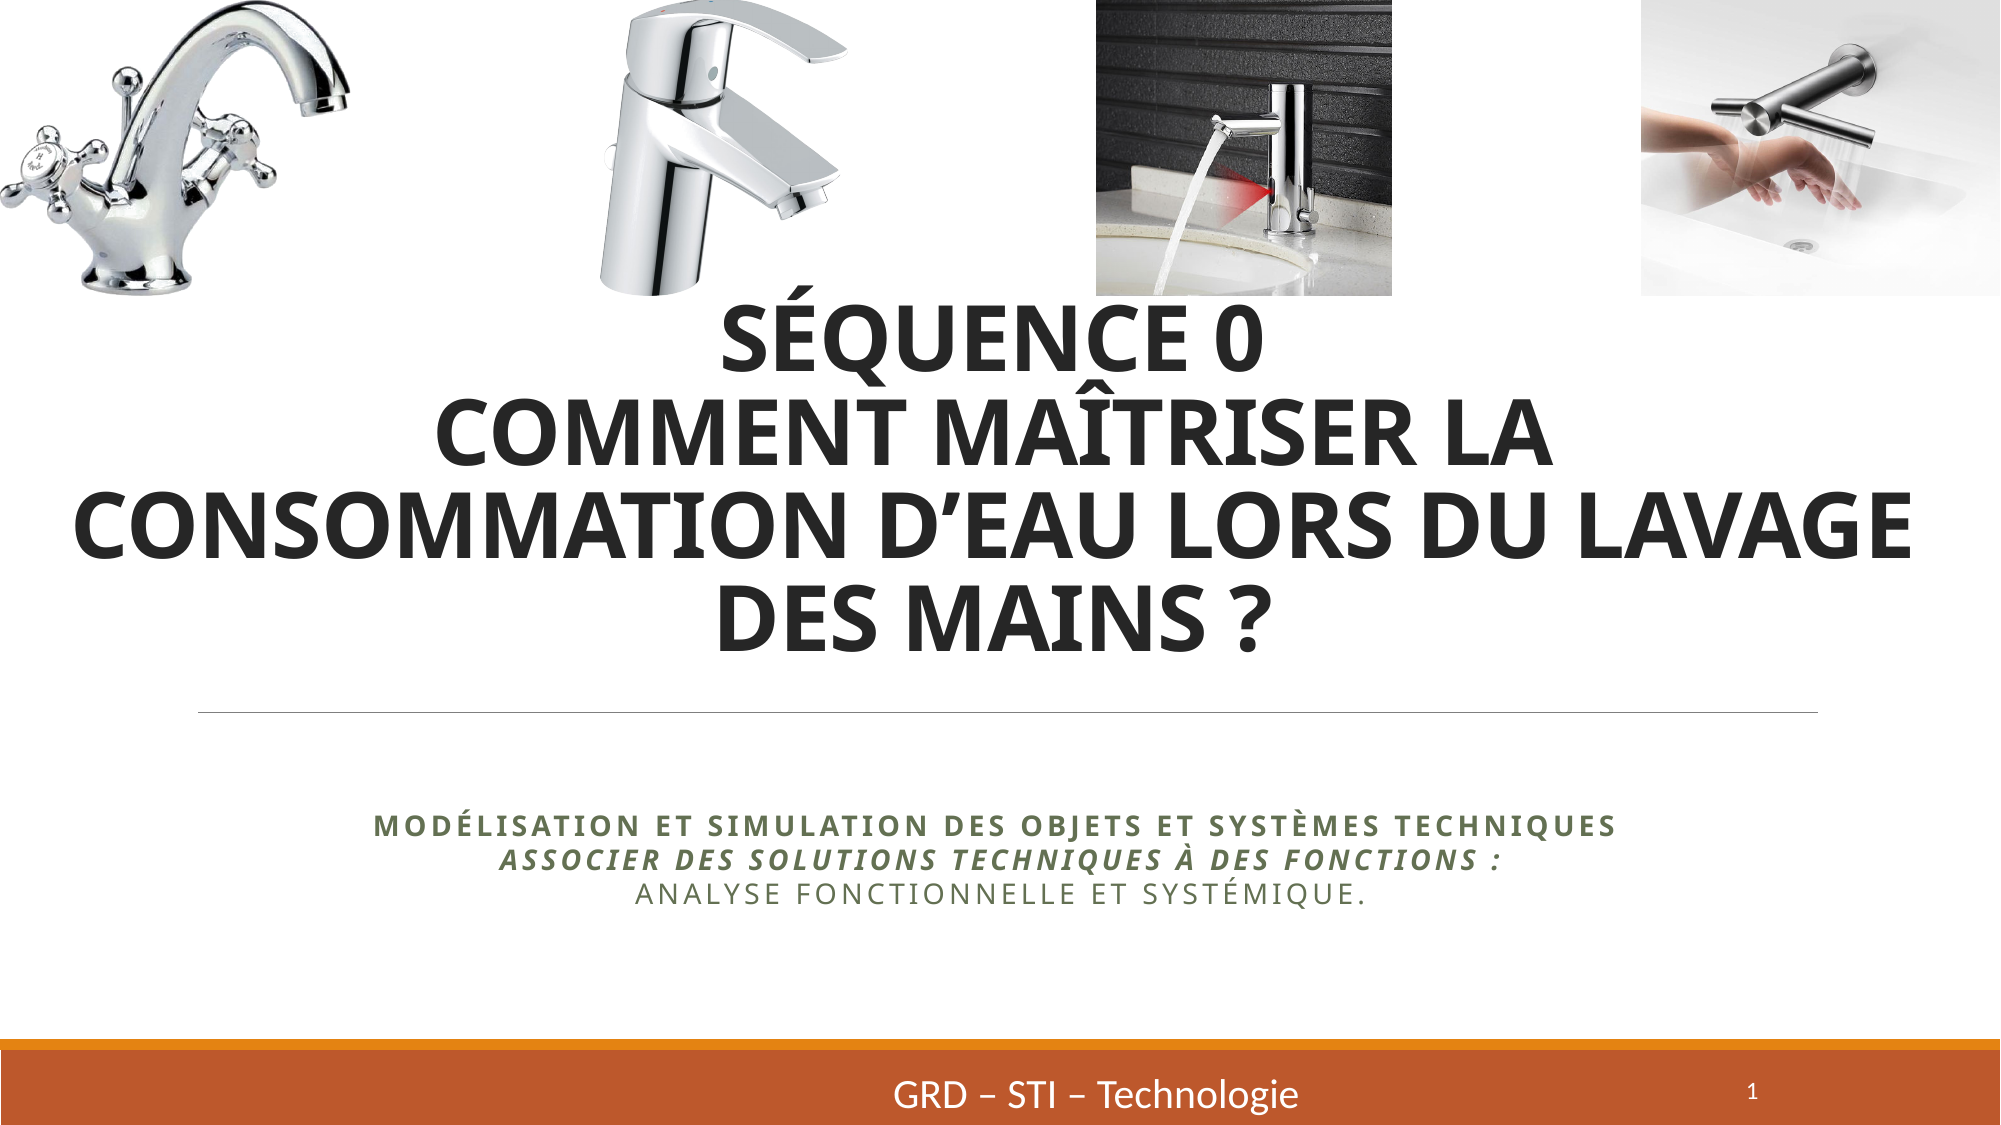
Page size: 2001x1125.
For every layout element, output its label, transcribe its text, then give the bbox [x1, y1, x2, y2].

subtitle Modélisation et simulation des objets et systèmes techniques Associer des solutions techniques à des fonctions : analyse fonctionnelle et systémique. [56, 800, 1946, 919]
title Séquence 0 Comment maîtriser la consommation d’eau lors du lavage des mains ? [55, 258, 1945, 710]
picture [1641, 0, 2000, 296]
picture [600, 0, 848, 296]
picture [1096, 0, 1392, 296]
picture [0, 0, 351, 296]
